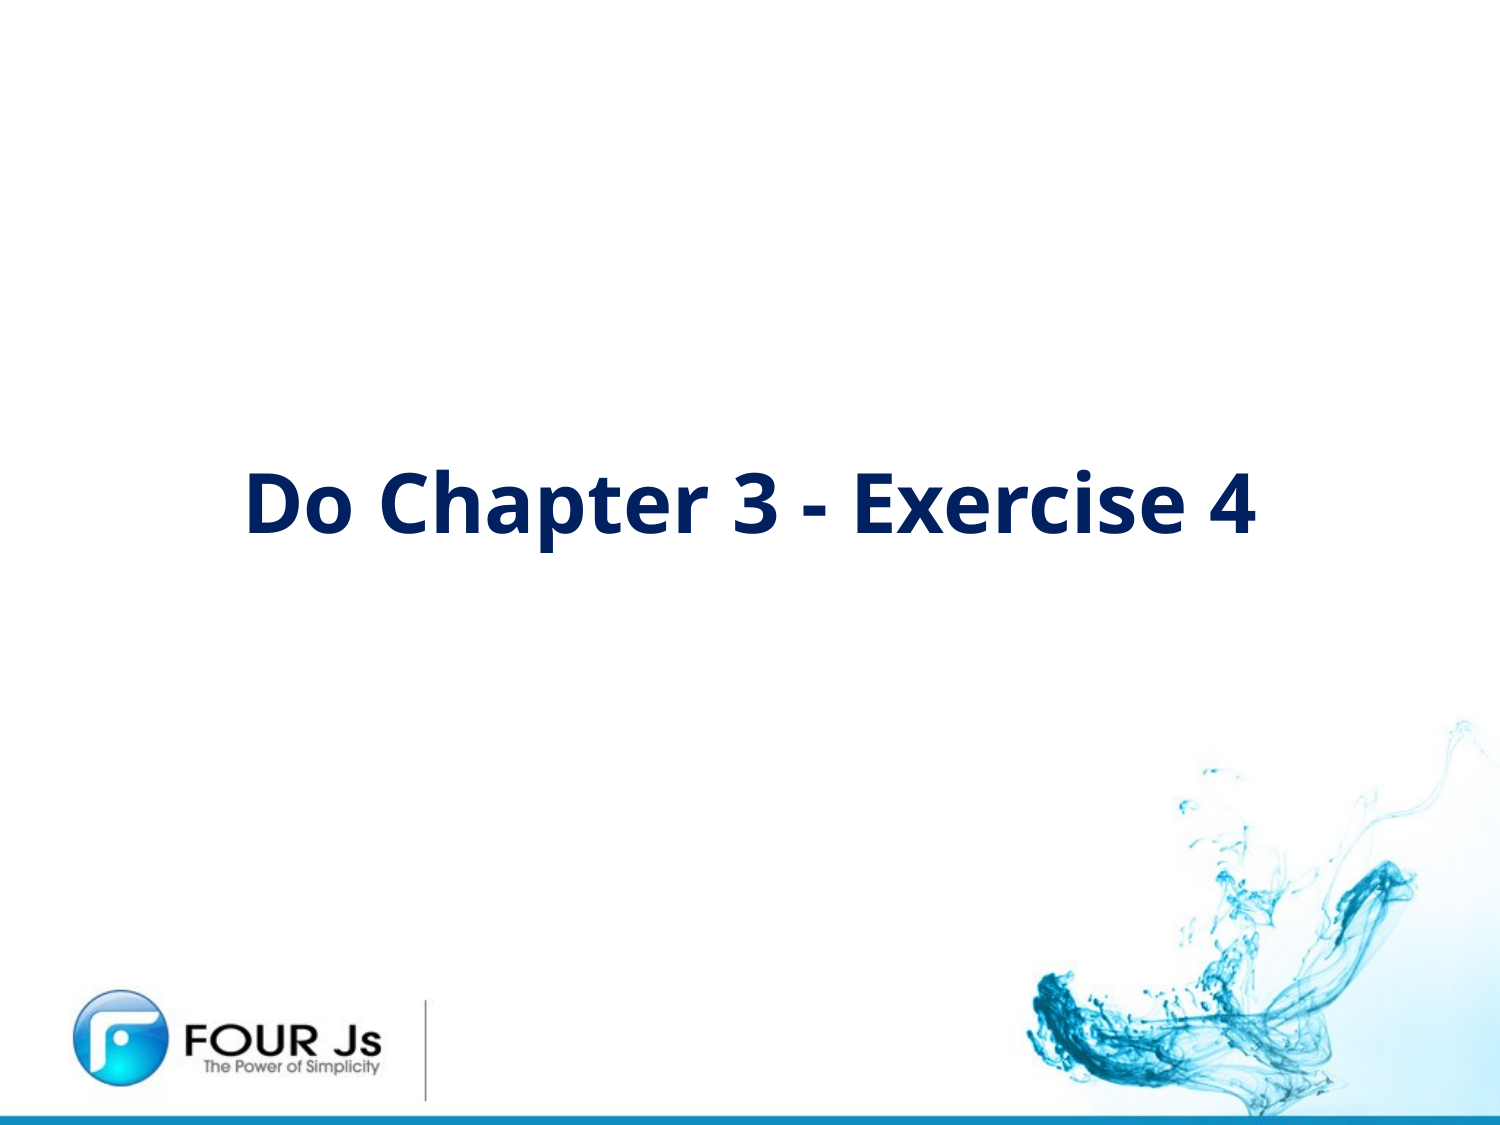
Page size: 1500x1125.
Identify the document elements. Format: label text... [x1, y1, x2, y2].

title Do Chapter 3 - Exercise 4 [112, 337, 1388, 663]
picture [0, 0, 1500, 1122]
